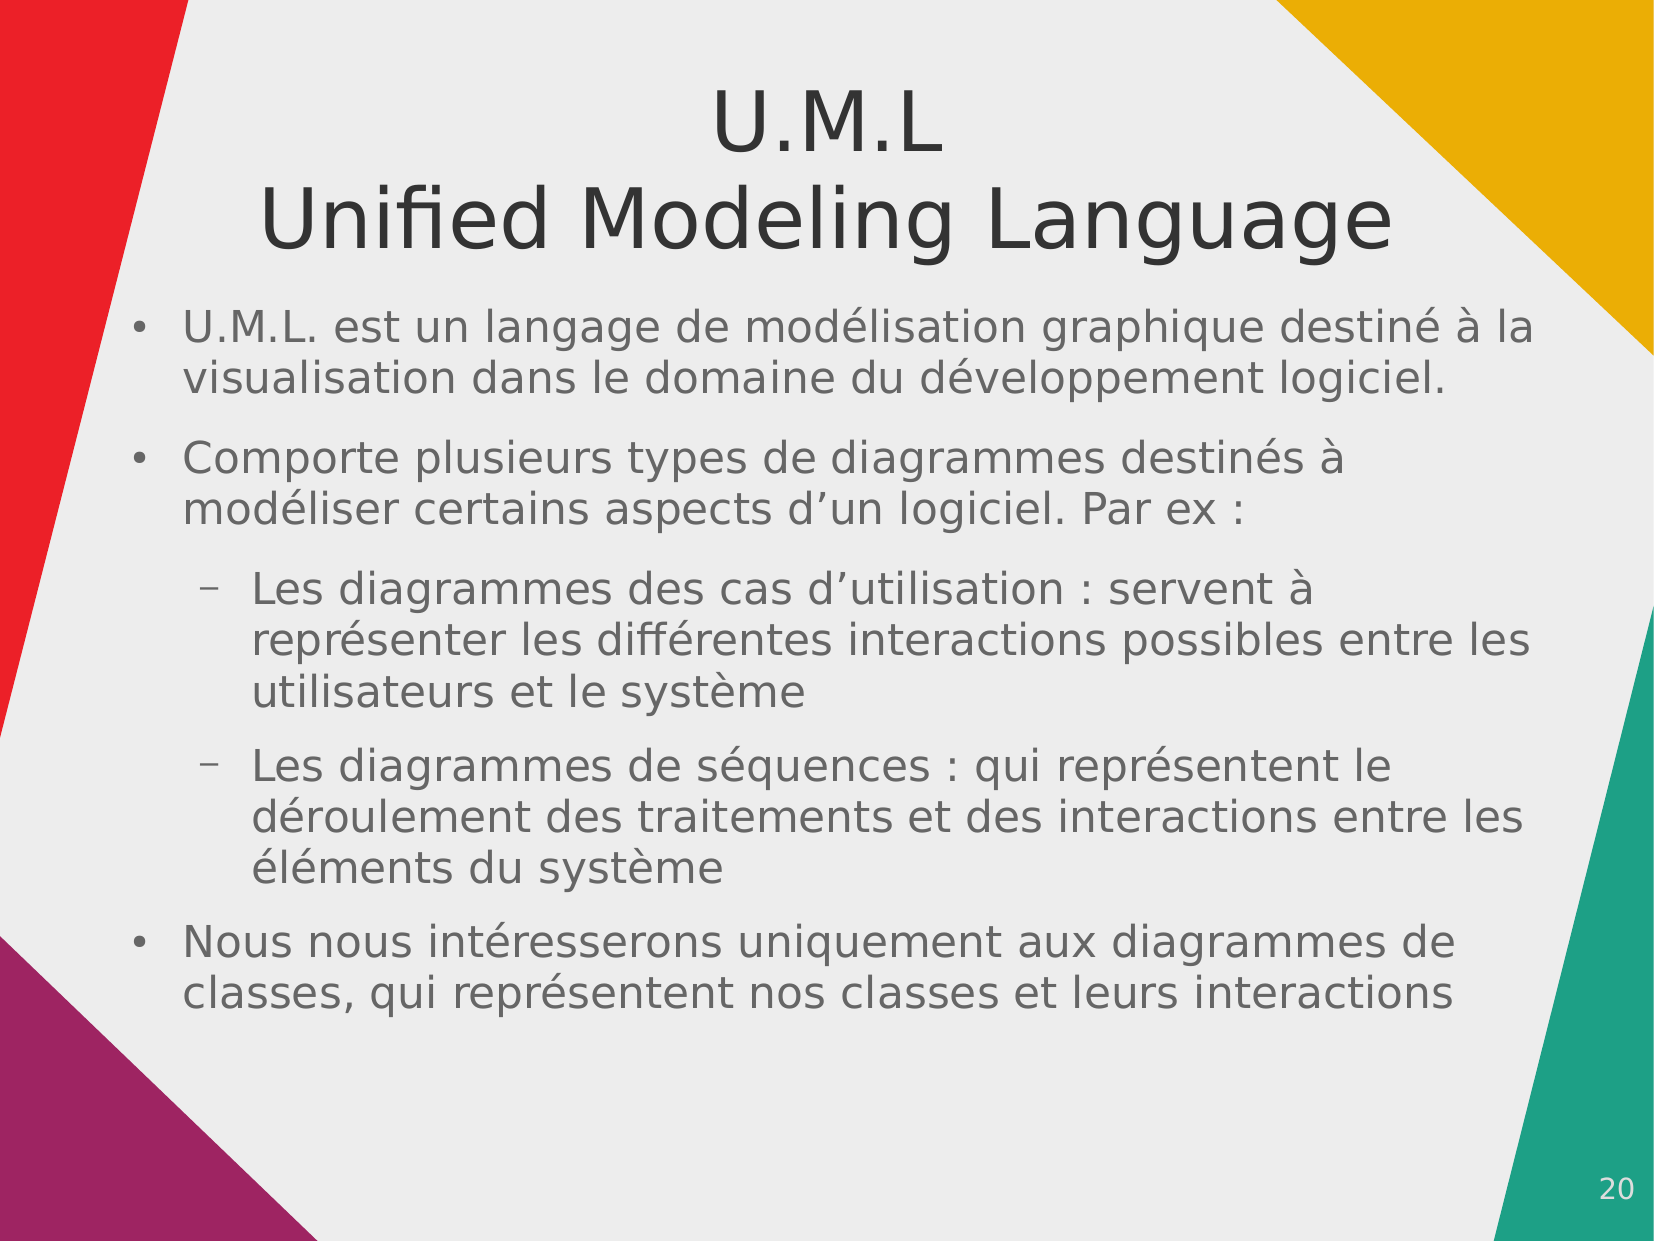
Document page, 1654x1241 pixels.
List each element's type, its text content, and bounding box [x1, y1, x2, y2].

list U.M.L. est un langage de modélisation graphique destiné à la visualisation dans le domaine du développement logiciel. Comporte plusieurs types de diagrammes destinés à modéliser certains aspects d’un logiciel. Par ex : Les diagrammes des cas d’utilisation : servent à représenter les différentes interactions possibles entre les utilisateurs et le système Les diagrammes de séquences : qui représentent le déroulement des traitements et des interactions entre les éléments du système Nous nous intéresserons uniquement aux diagrammes de classes, qui représentent nos classes et leurs interactions [114, 302, 1539, 1033]
title U.M.L Unified Modeling Language [114, 73, 1539, 271]
